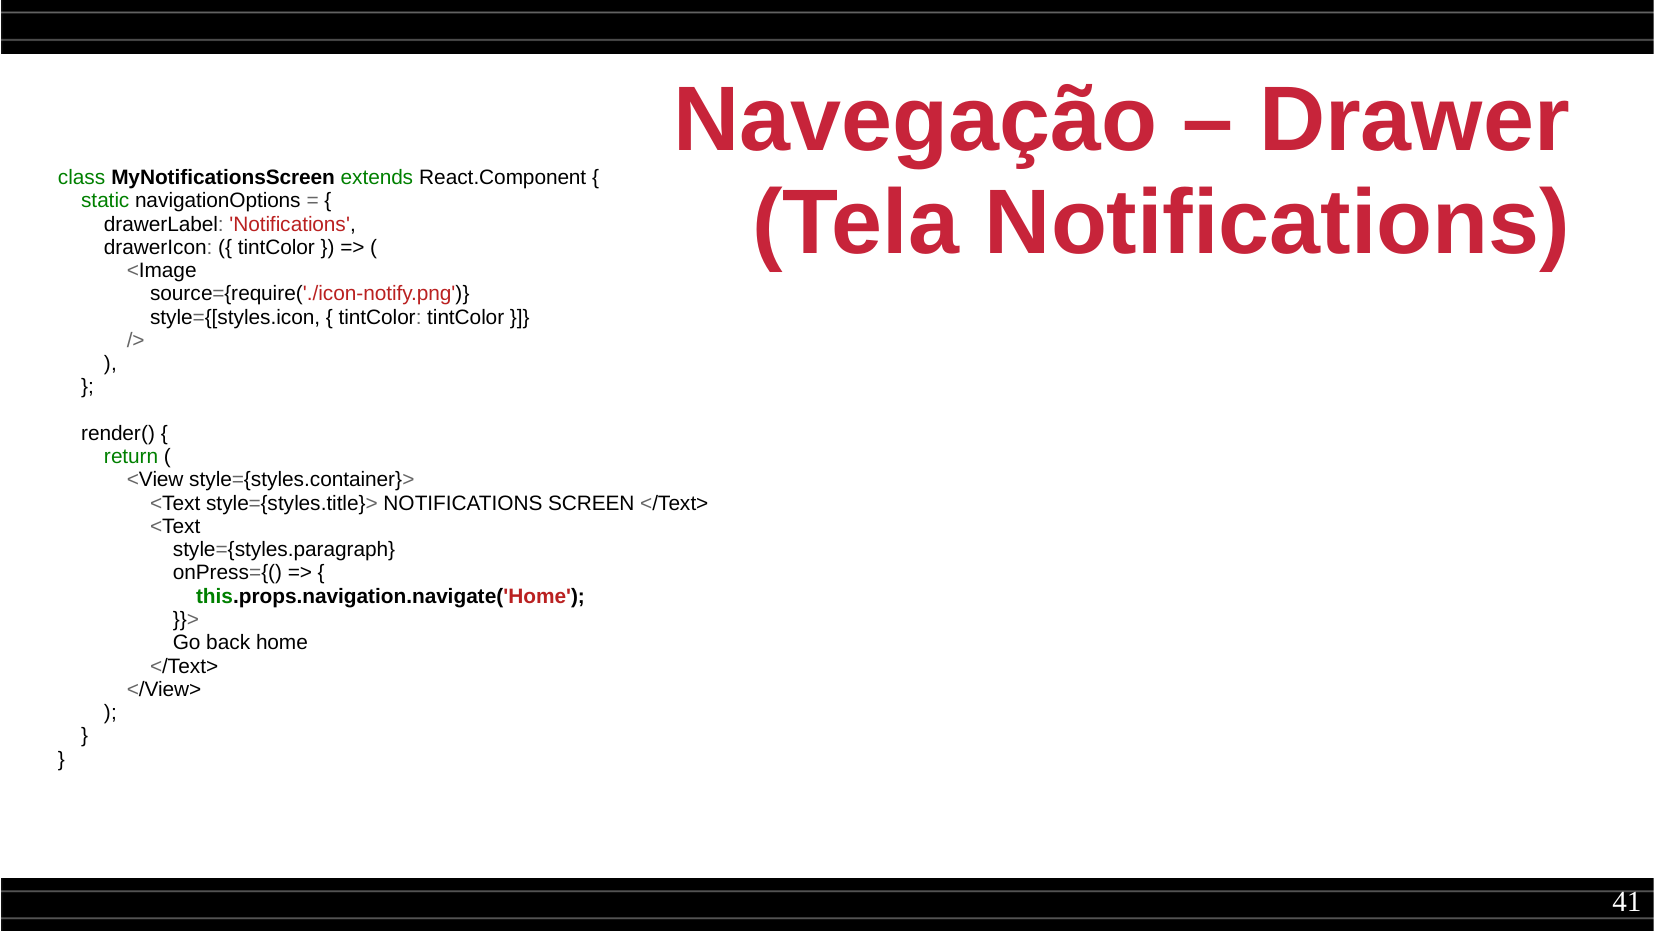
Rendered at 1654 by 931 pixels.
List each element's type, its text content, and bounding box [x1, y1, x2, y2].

picture [1, 878, 1654, 931]
picture [1, 0, 1654, 54]
text_box class MyNotificationsScreen extends React.Component { static navigationOptions = { drawerLabel: 'Notifications', drawerIcon: ({ tintColor }) => ( <Image source={require('./icon-notify.png')} style={[styles.icon, { tintColor: tintColor }]} /> ), }; render() { return ( <View style={styles.container}> <Text style={styles.title}> NOTIFICATIONS SCREEN </Text> <Text style={styles.paragraph} onPress={() => { this.props.navigation.navigate('Home'); }}> Go back home </Text> </View> ); } } [43, 146, 752, 790]
title Navegação – Drawer (Tela Notifications) [82, 67, 1571, 273]
